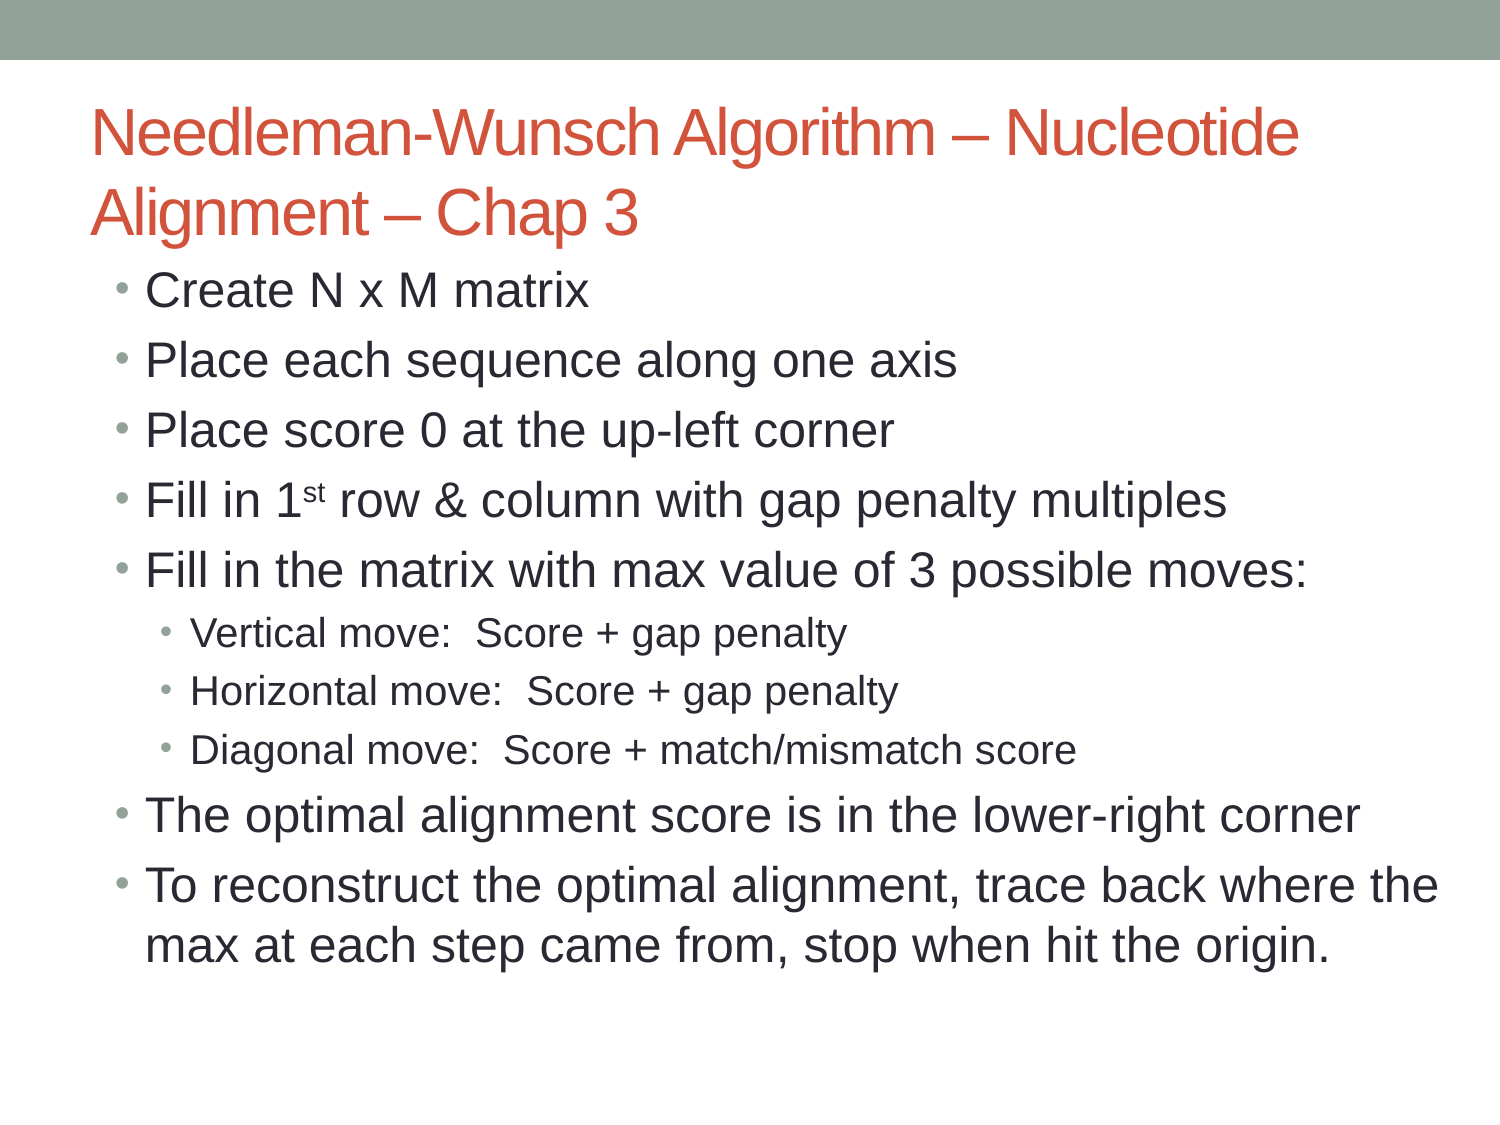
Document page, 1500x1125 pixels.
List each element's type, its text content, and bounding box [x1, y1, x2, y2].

title Needleman-Wunsch Algorithm – Nucleotide Alignment – Chap 3 [75, 87, 1425, 250]
list Create N x M matrix Place each sequence along one axis Place score 0 at the up-left corner Fill in 1st row & column with gap penalty multiples Fill in the matrix with max value of 3 possible moves: Vertical move: Score + gap penalty Horizontal move: Score + gap penalty Diagonal move: Score + match/mismatch score The optimal alignment score is in the lower-right corner To reconstruct the optimal alignment, trace back where the max at each step came from, stop when hit the origin. [99, 249, 1500, 1063]
